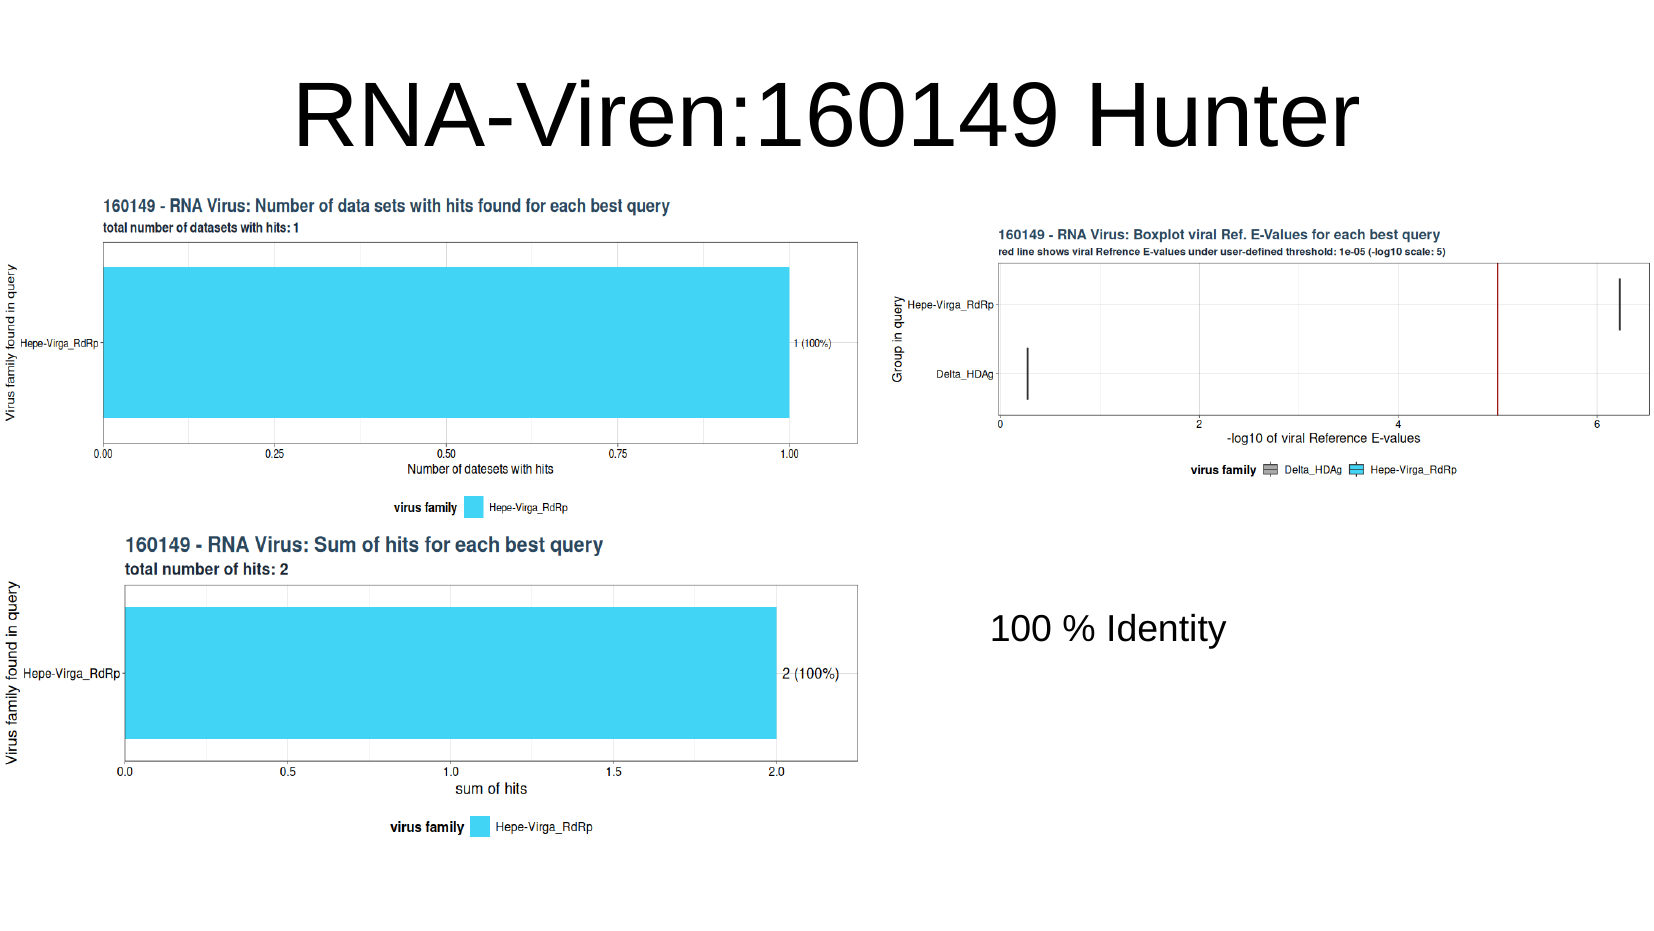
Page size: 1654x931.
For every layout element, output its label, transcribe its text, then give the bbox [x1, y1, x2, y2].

text_box 100 % Identity [975, 600, 1388, 751]
picture [887, 224, 1654, 488]
title RNA-Viren:160149 Hunter [82, 37, 1571, 193]
picture [0, 192, 863, 849]
